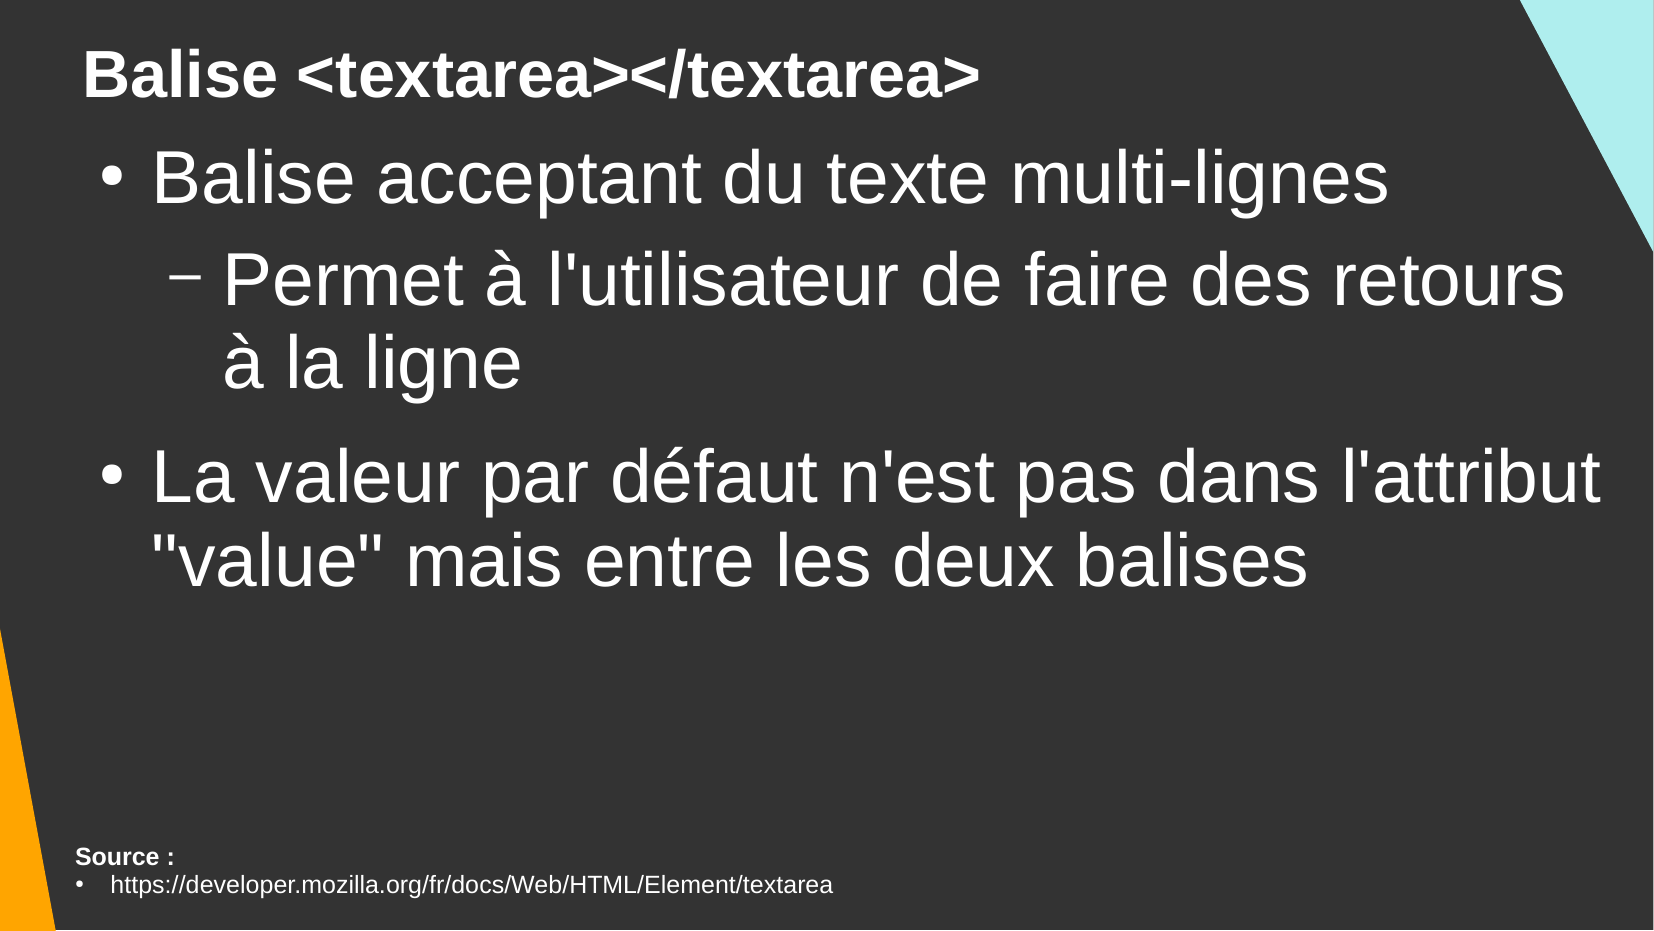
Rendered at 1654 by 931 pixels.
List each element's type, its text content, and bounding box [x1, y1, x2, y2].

text_box [1519, 0, 1654, 254]
list Balise acceptant du texte multi-lignes Permet à l'utilisateur de faire des retours à la ligne La valeur par défaut n'est pas dans l'attribut "value" mais entre les deux balises [80, 135, 1605, 798]
title Balise <textarea></textarea> [82, 37, 1571, 114]
text_box Source : https://developer.mozilla.org/fr/docs/Web/HTML/Element/textarea [60, 835, 1546, 907]
text_box [0, 628, 56, 931]
